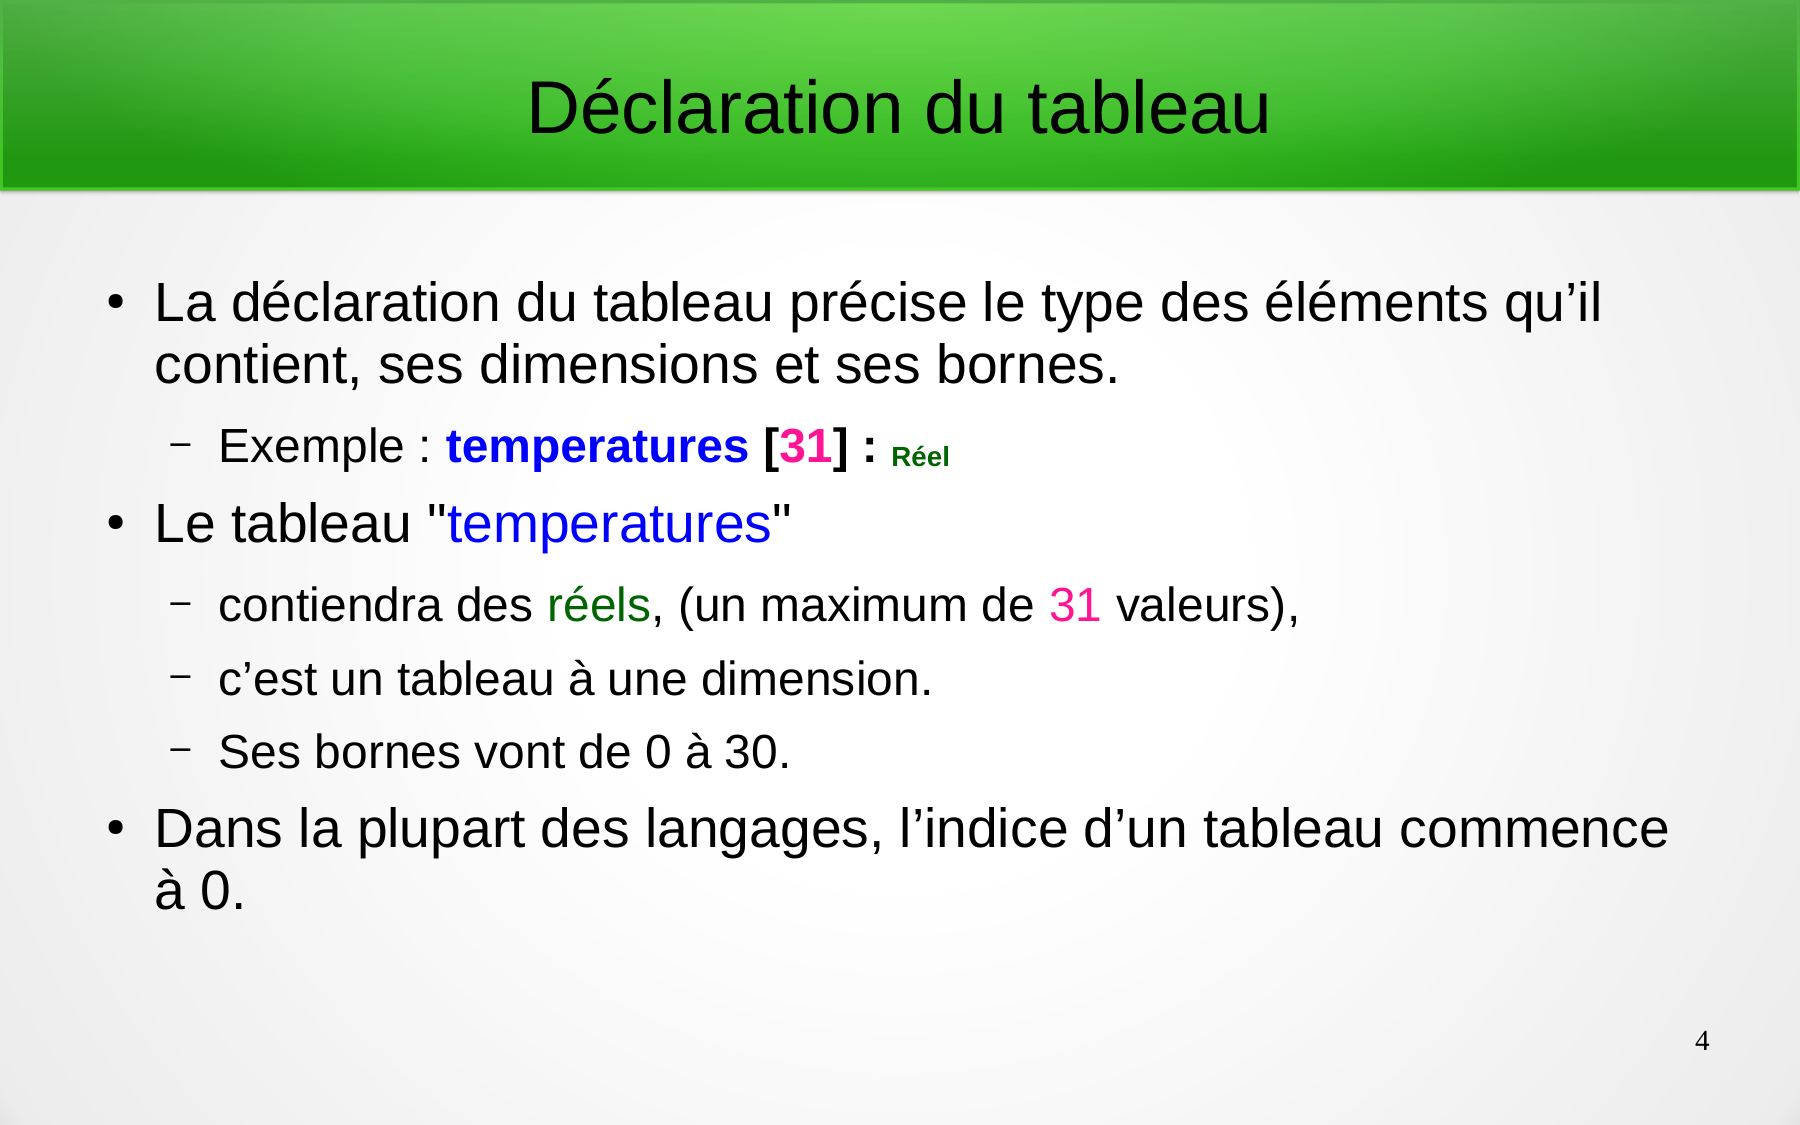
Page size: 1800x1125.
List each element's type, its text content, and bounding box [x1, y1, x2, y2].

title Déclaration du tableau [90, 42, 1711, 172]
list La déclaration du tableau précise le type des éléments qu’il contient, ses dimensions et ses bornes. Exemple : temperatures [31] : Réel Le tableau "temperatures" contiendra des réels, (un maximum de 31 valeurs), c’est un tableau à une dimension. Ses bornes vont de 0 à 30. Dans la plupart des langages, l’indice d’un tableau commence à 0. [90, 271, 1711, 924]
